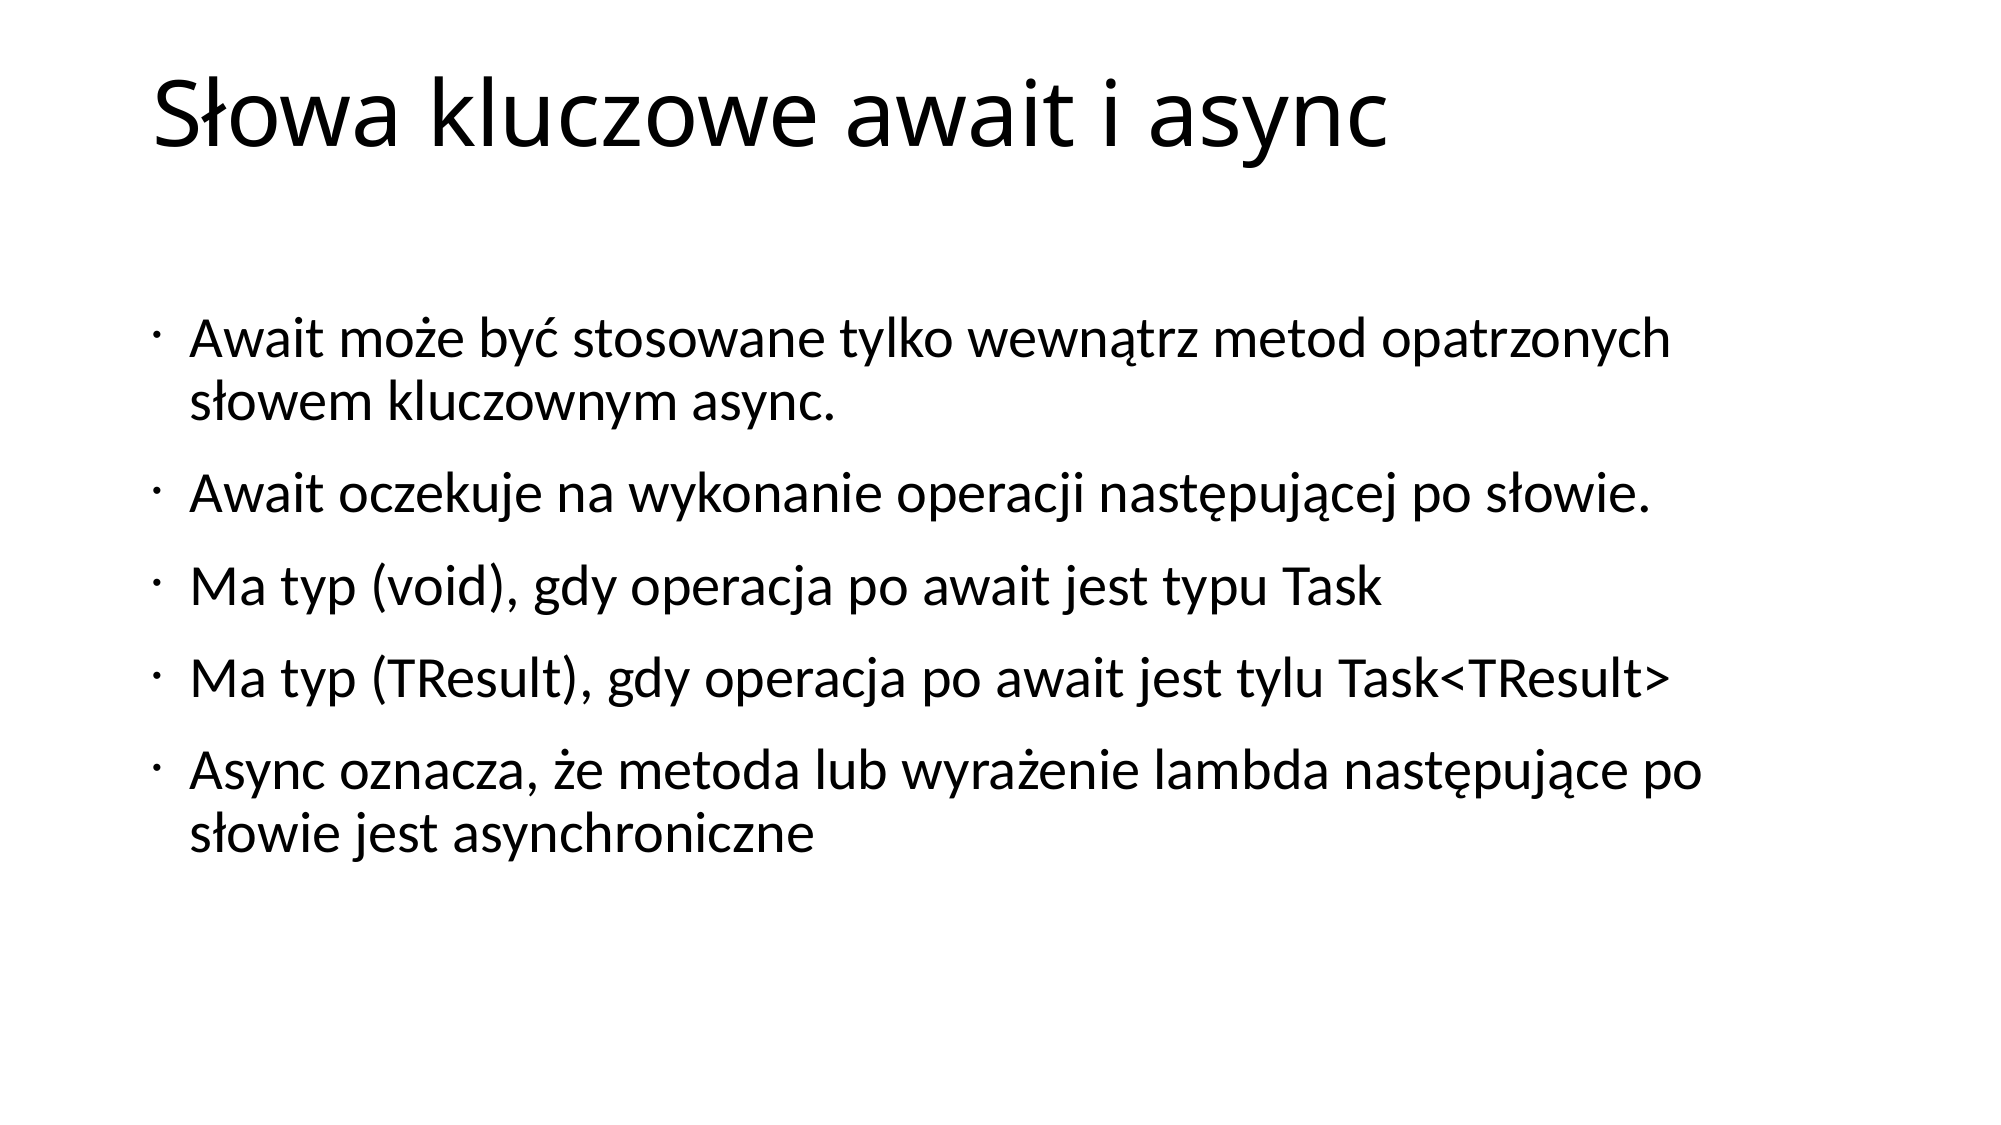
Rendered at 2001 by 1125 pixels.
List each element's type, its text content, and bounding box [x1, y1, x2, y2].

title Słowa kluczowe await i async [137, 59, 1863, 278]
list Await może być stosowane tylko wewnątrz metod opatrzonych słowem kluczownym async. Await oczekuje na wykonanie operacji następującej po słowie. Ma typ (void), gdy operacja po await jest typu Task Ma typ (TResult), gdy operacja po await jest tylu Task<TResult> Async oznacza, że metoda lub wyrażenie lambda następujące po słowie jest asynchroniczne [137, 299, 1863, 1014]
